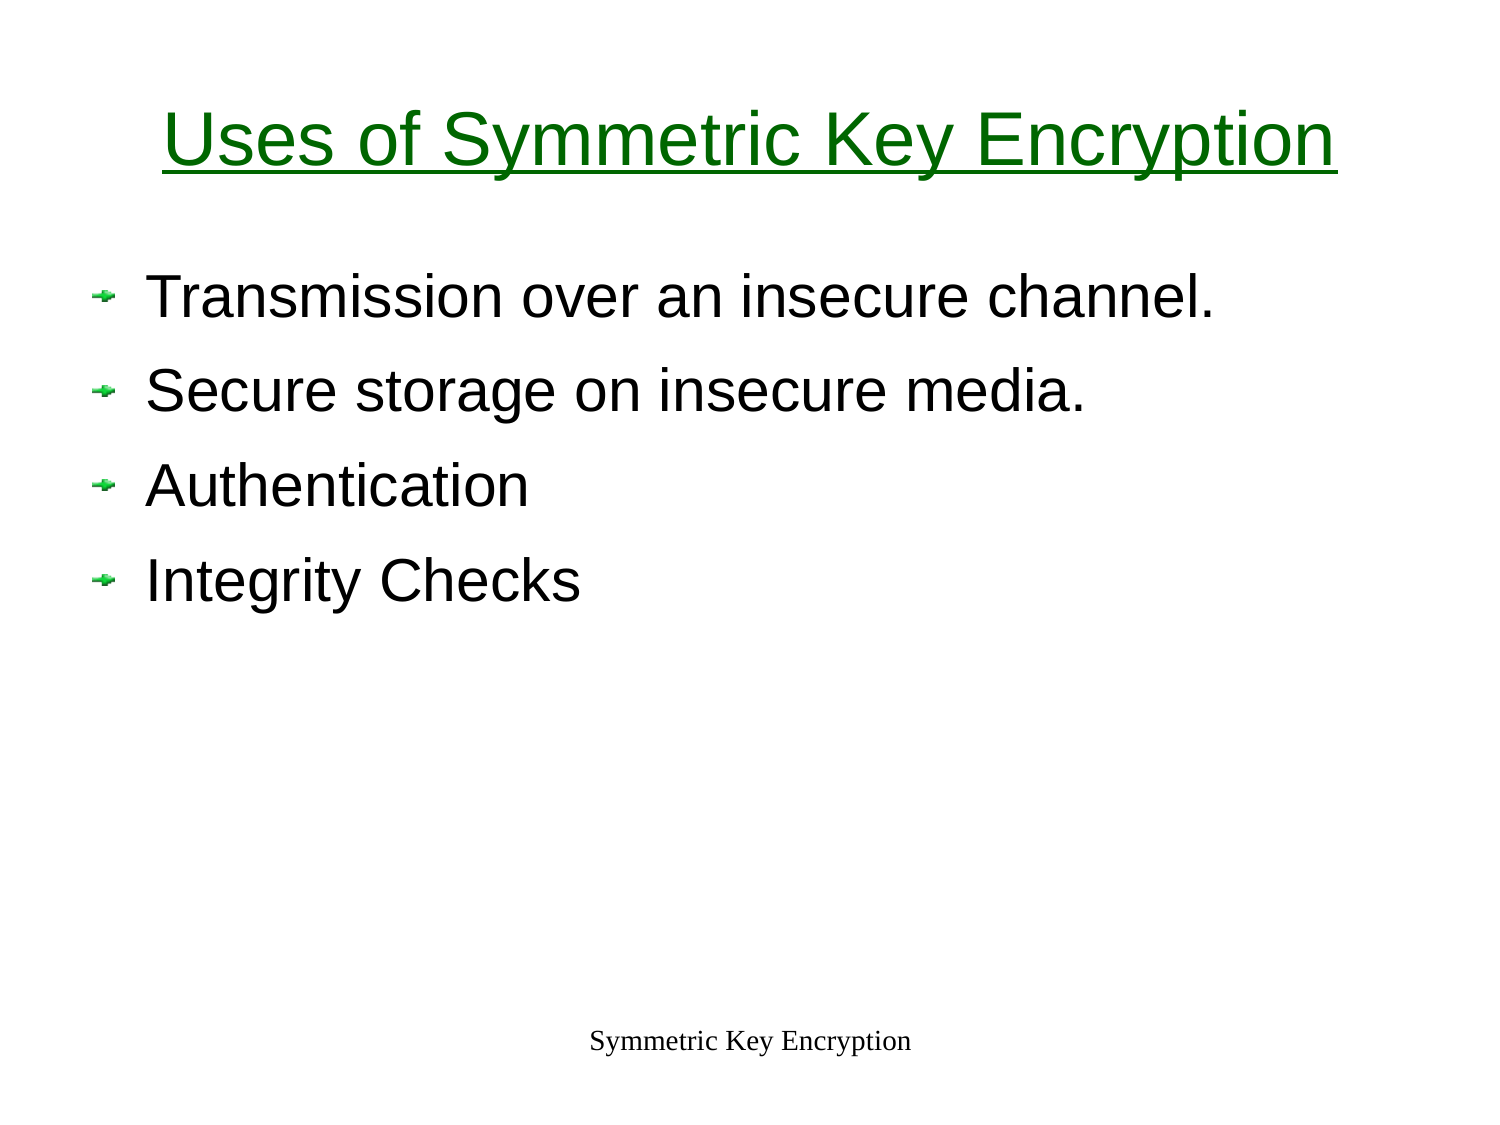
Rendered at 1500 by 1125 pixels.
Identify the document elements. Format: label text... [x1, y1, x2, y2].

list Transmission over an insecure channel. Secure storage on insecure media. Authentication Integrity Checks [75, 262, 1425, 1006]
title Uses of Symmetric Key Encryption [75, 93, 1425, 185]
